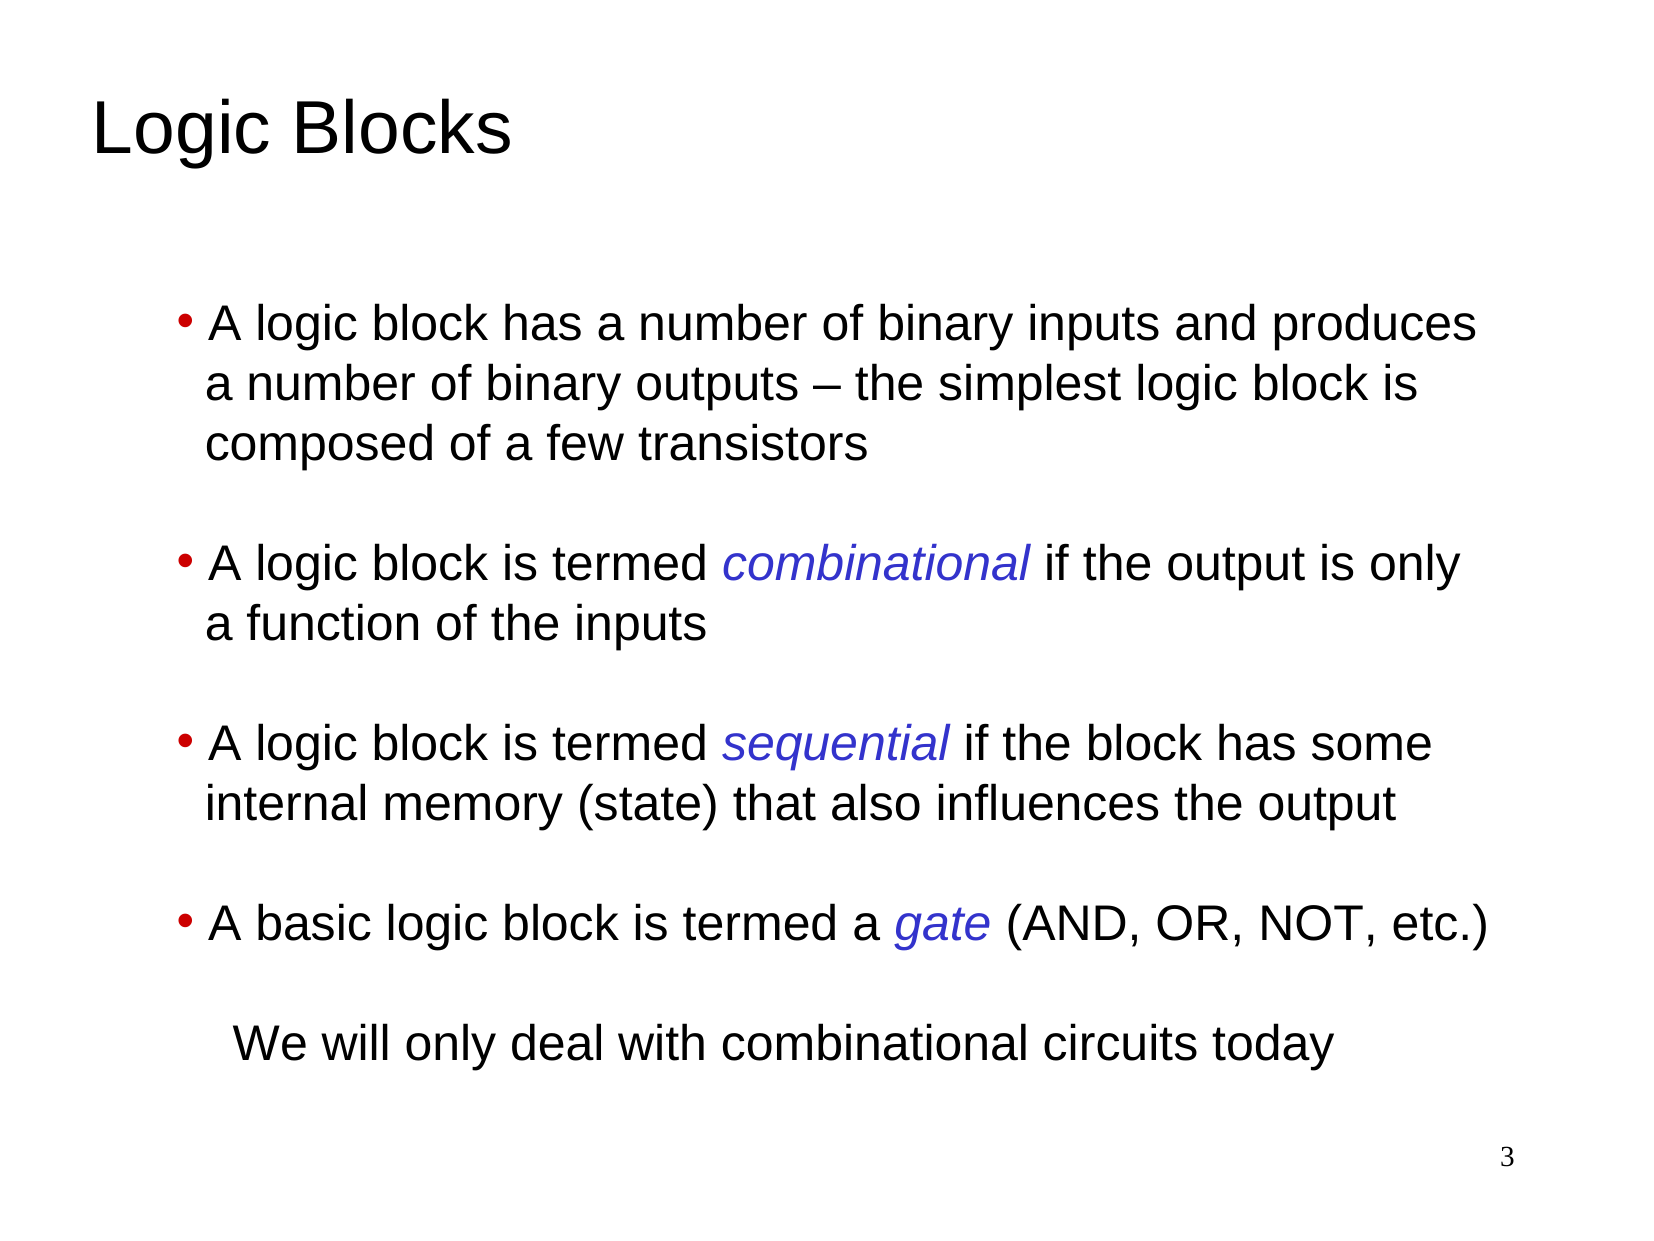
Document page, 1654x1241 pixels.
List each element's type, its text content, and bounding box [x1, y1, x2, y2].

text_box <number> [1184, 1129, 1530, 1213]
text_box A logic block has a number of binary inputs and produces a number of binary outputs – the simplest logic block is composed of a few transistors A logic block is termed combinational if the output is only a function of the inputs A logic block is termed sequential if the block has some internal memory (state) that also influences the output A basic logic block is termed a gate (AND, OR, NOT, etc.) We will only deal with combinational circuits today [161, 282, 1505, 1079]
text_box Logic Blocks [77, 71, 529, 177]
